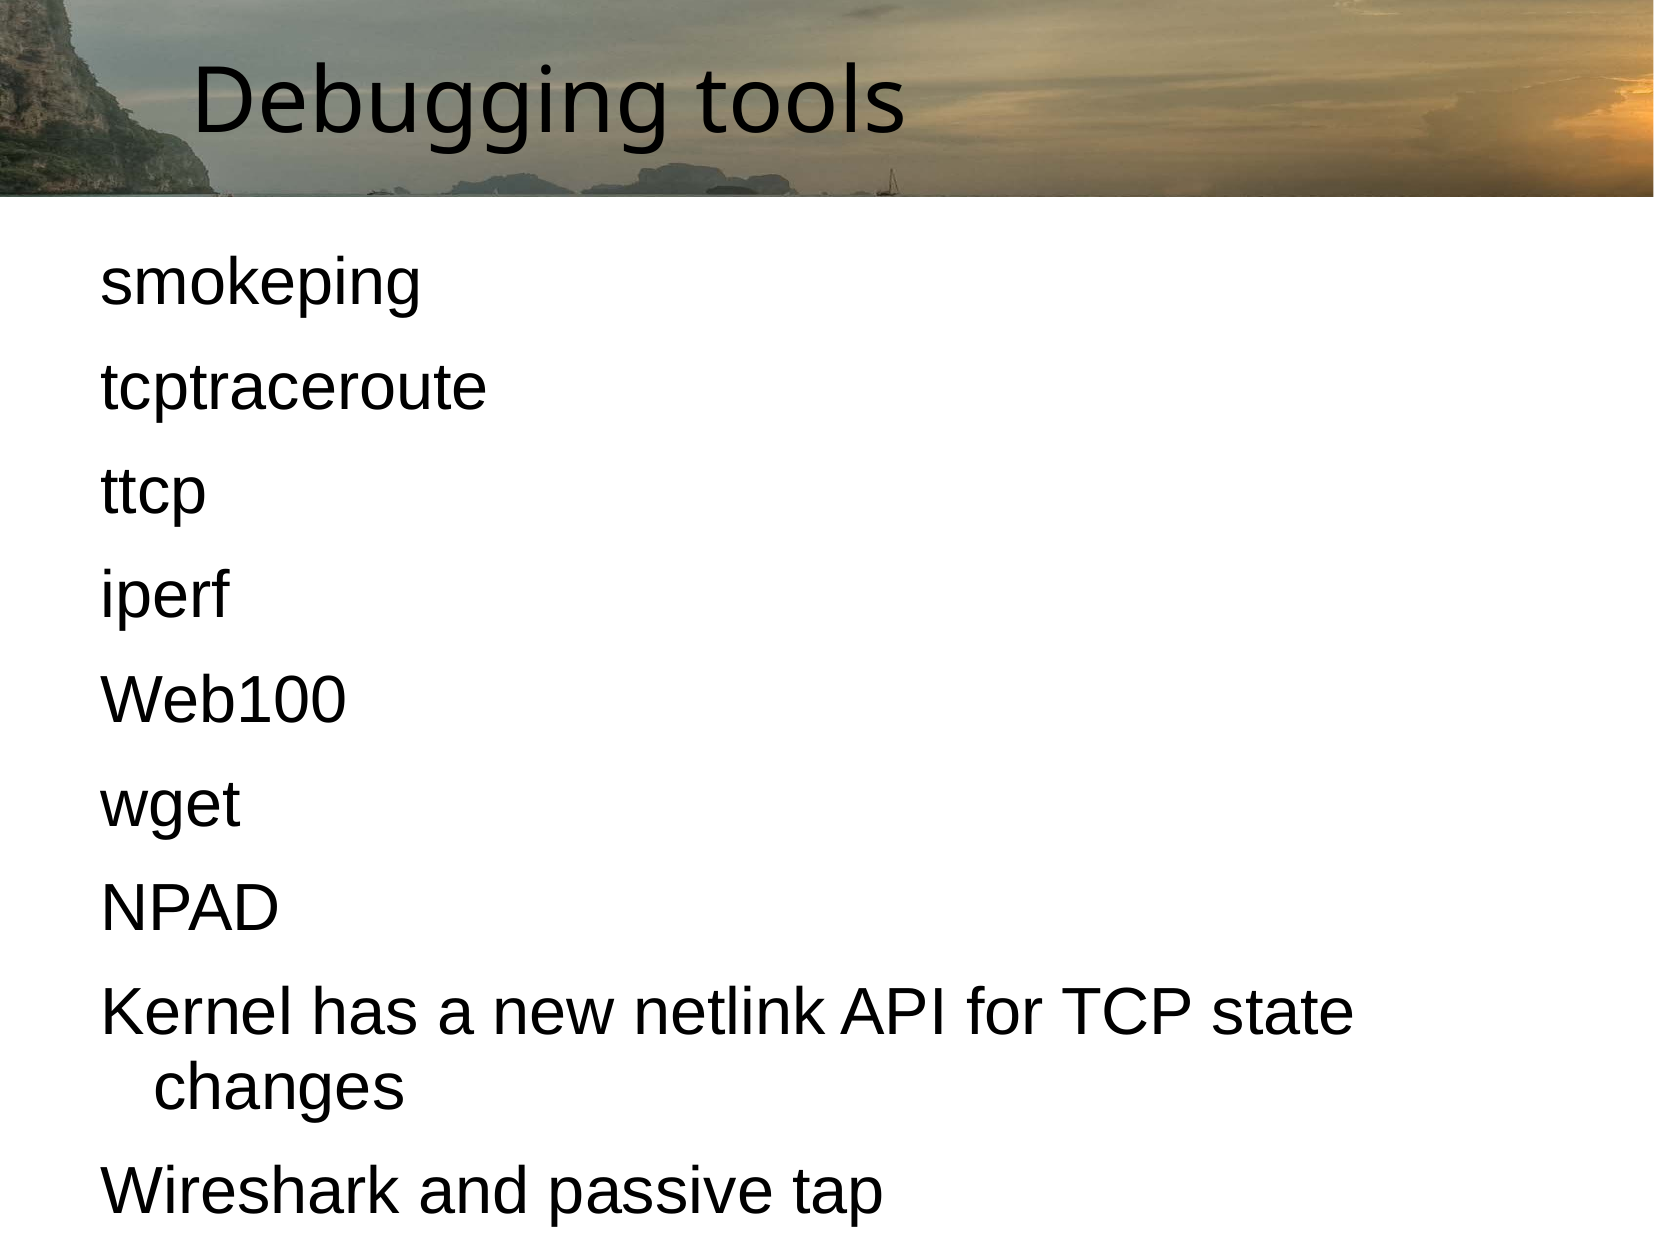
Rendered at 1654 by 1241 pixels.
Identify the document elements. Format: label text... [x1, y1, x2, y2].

list smokeping tcptraceroute ttcp iperf Web100 wget NPAD Kernel has a new netlink API for TCP state changes Wireshark and passive tap [82, 244, 1571, 1229]
title Debugging tools [190, 0, 1571, 194]
picture [0, 0, 1654, 197]
